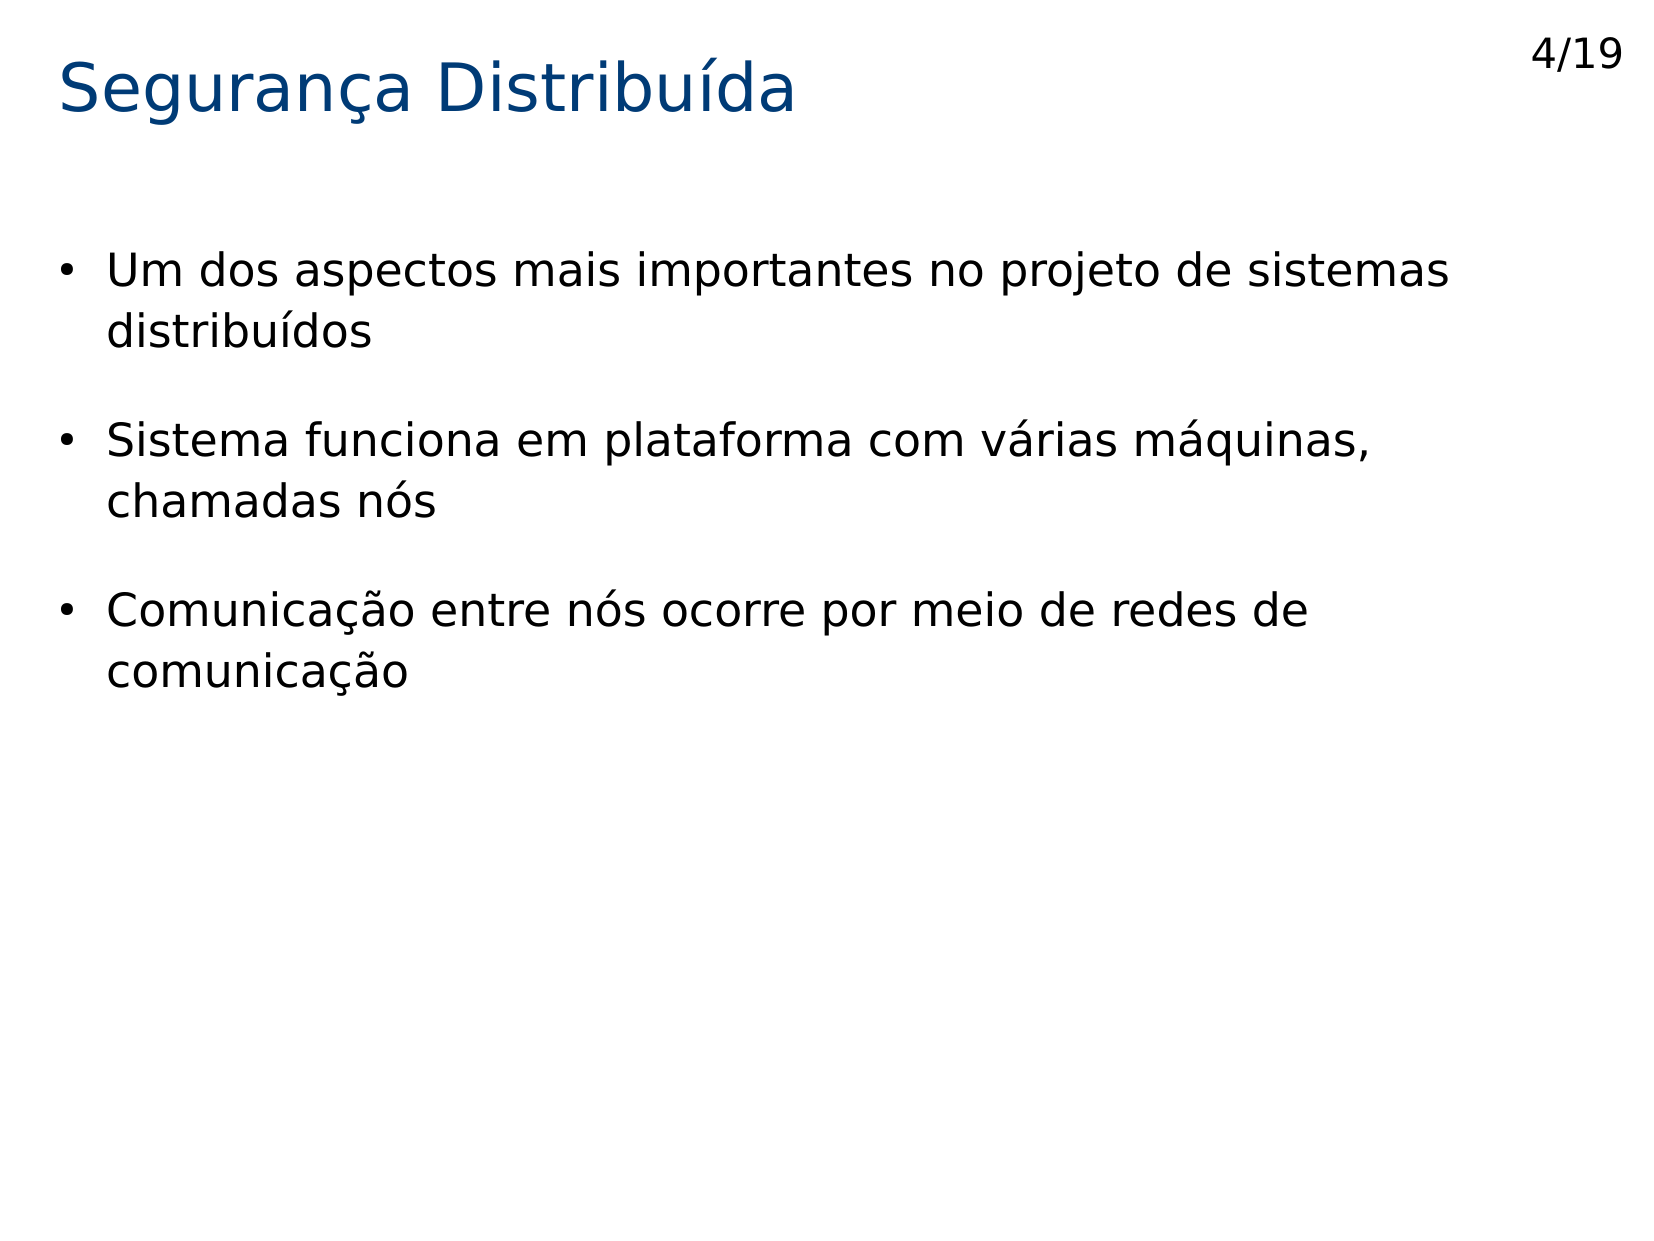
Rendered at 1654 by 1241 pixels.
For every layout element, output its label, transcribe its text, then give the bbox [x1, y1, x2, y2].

list Um dos aspectos mais importantes no projeto de sistemas distribuídos Sistema funciona em plataforma com várias máquinas, chamadas nós Comunicação entre nós ocorre por meio de redes de comunicação [59, 236, 1595, 1211]
title Segurança Distribuída [59, 29, 1506, 148]
